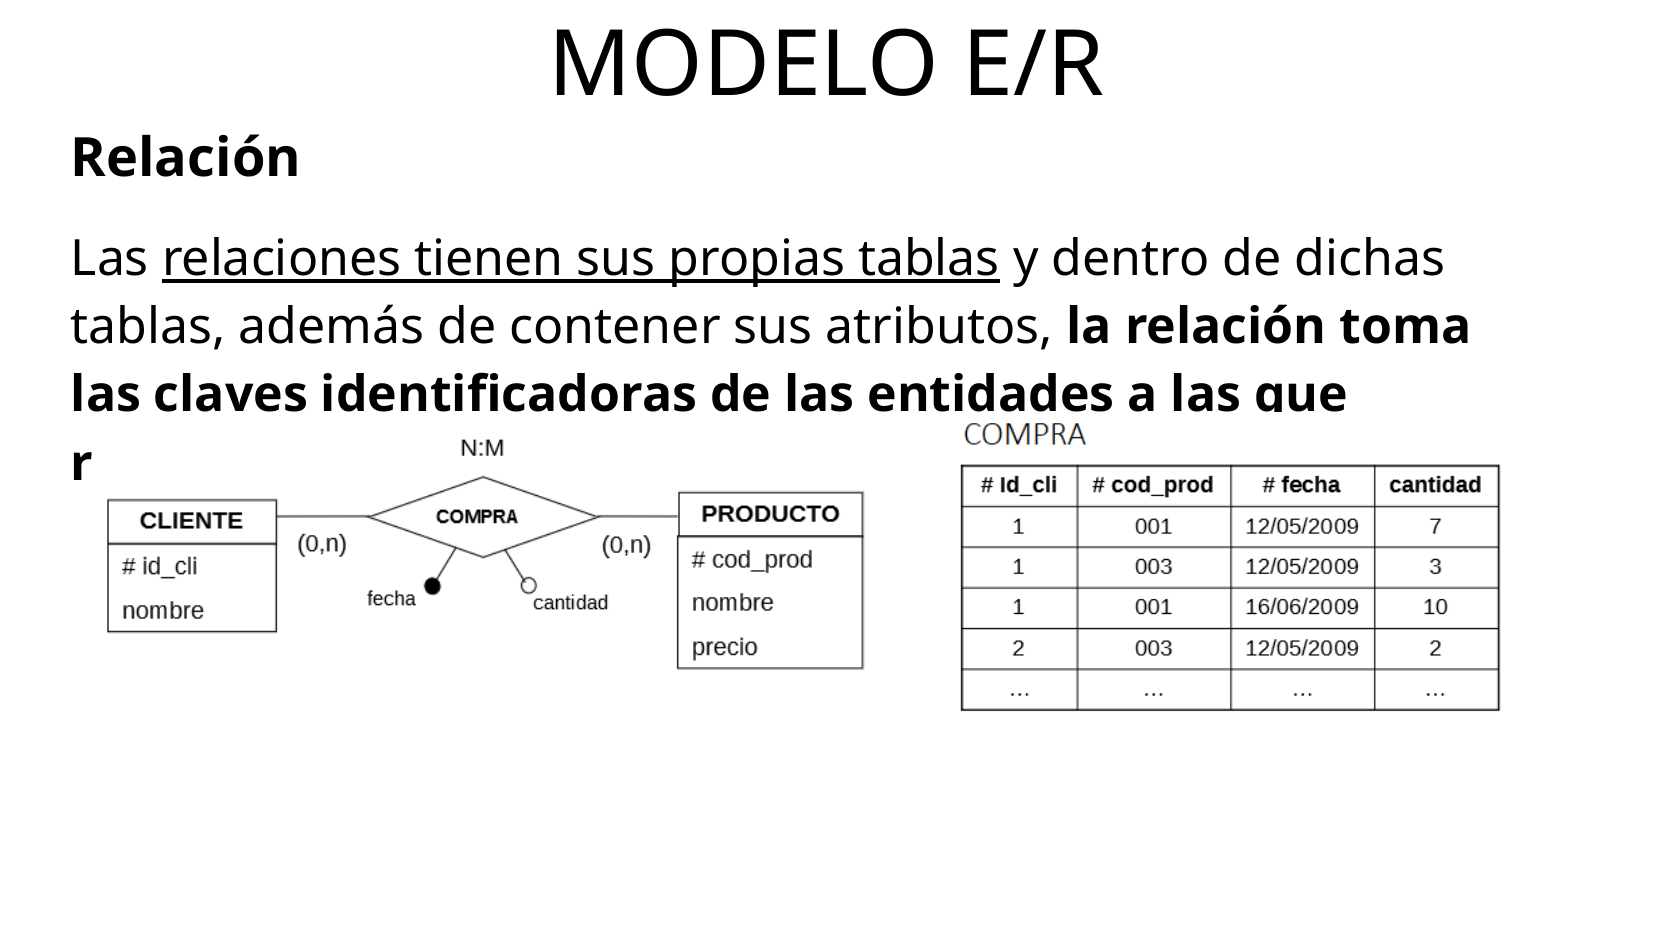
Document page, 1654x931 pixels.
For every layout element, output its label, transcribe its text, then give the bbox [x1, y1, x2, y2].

list Relación Las relaciones tienen sus propias tablas y dentro de dichas tablas, además de contener sus atributos, la relación toma las claves identificadoras de las entidades a las que relaciona. [70, 118, 1548, 904]
picture [946, 412, 1512, 721]
title MODELO E/R [82, 1, 1571, 119]
picture [94, 425, 890, 697]
